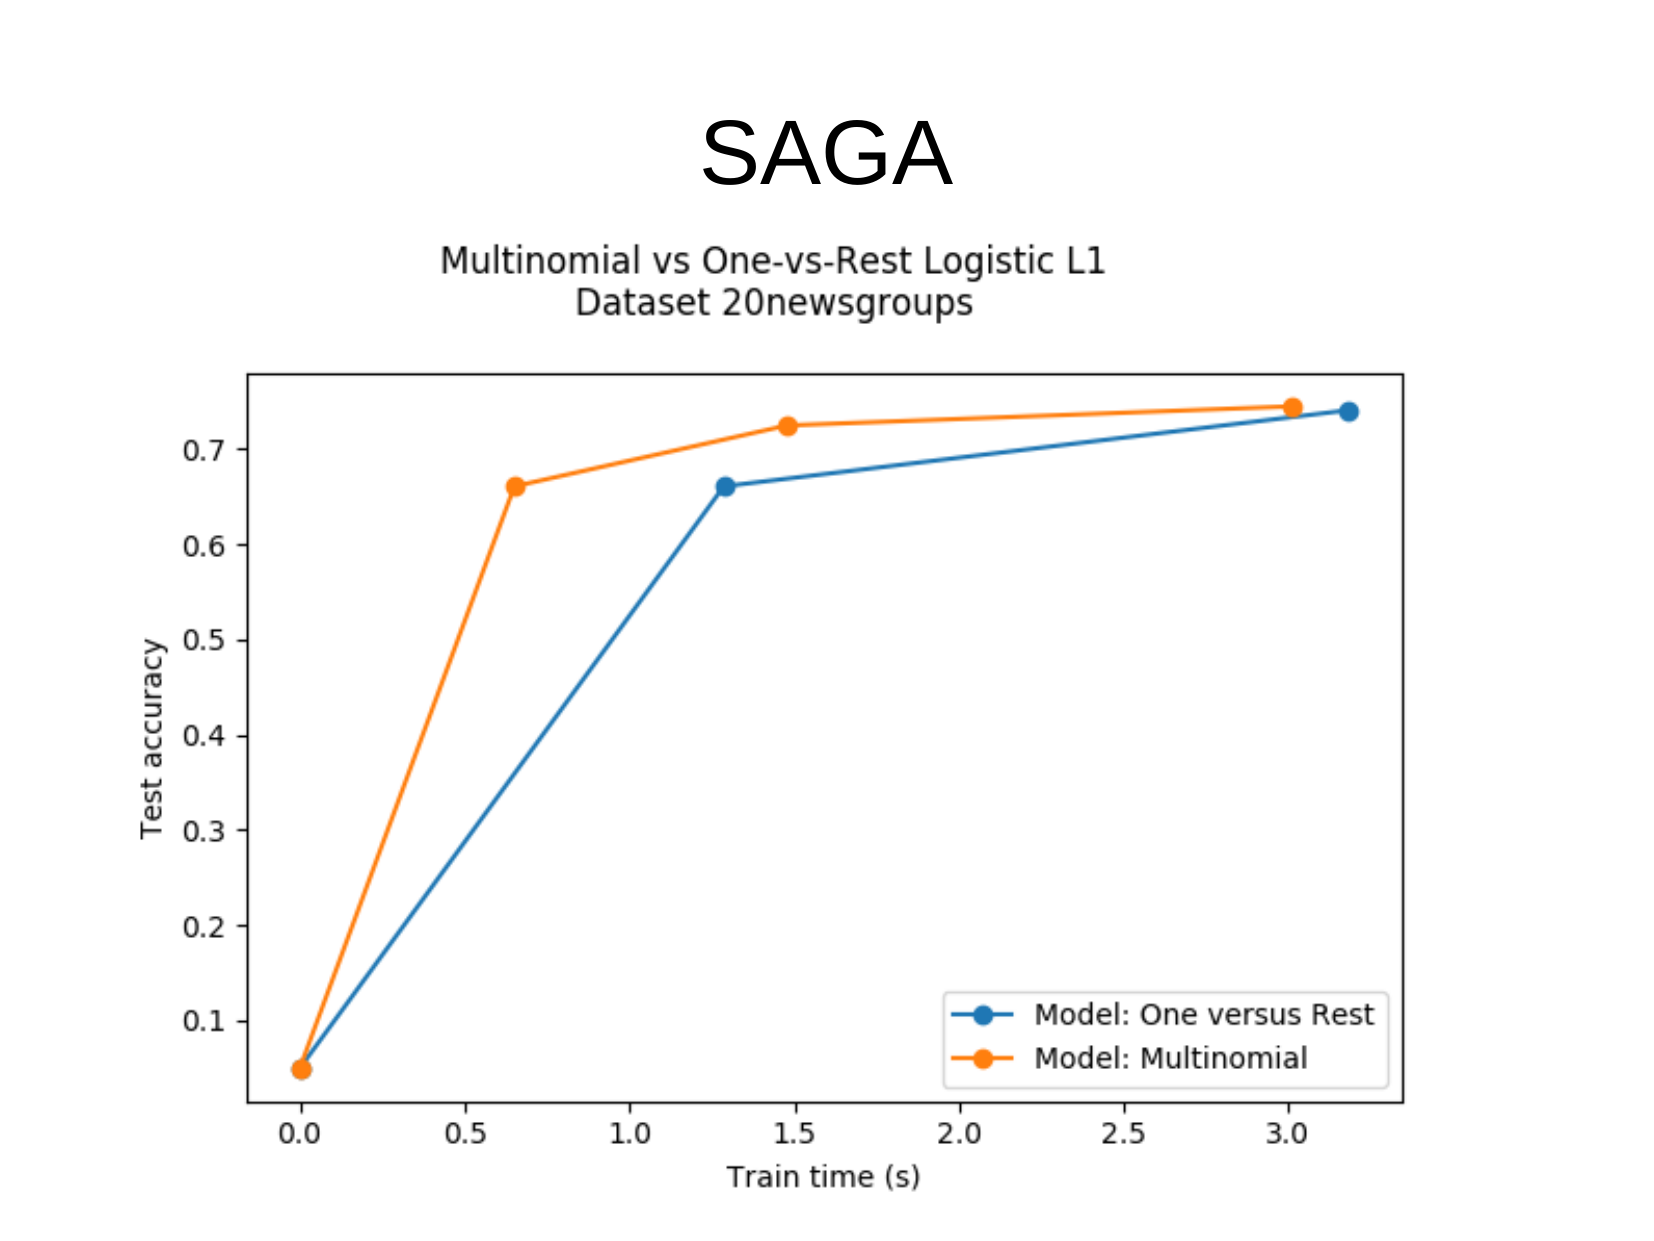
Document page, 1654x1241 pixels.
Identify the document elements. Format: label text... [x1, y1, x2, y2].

picture [110, 224, 1441, 1223]
title SAGA [82, 49, 1571, 257]
